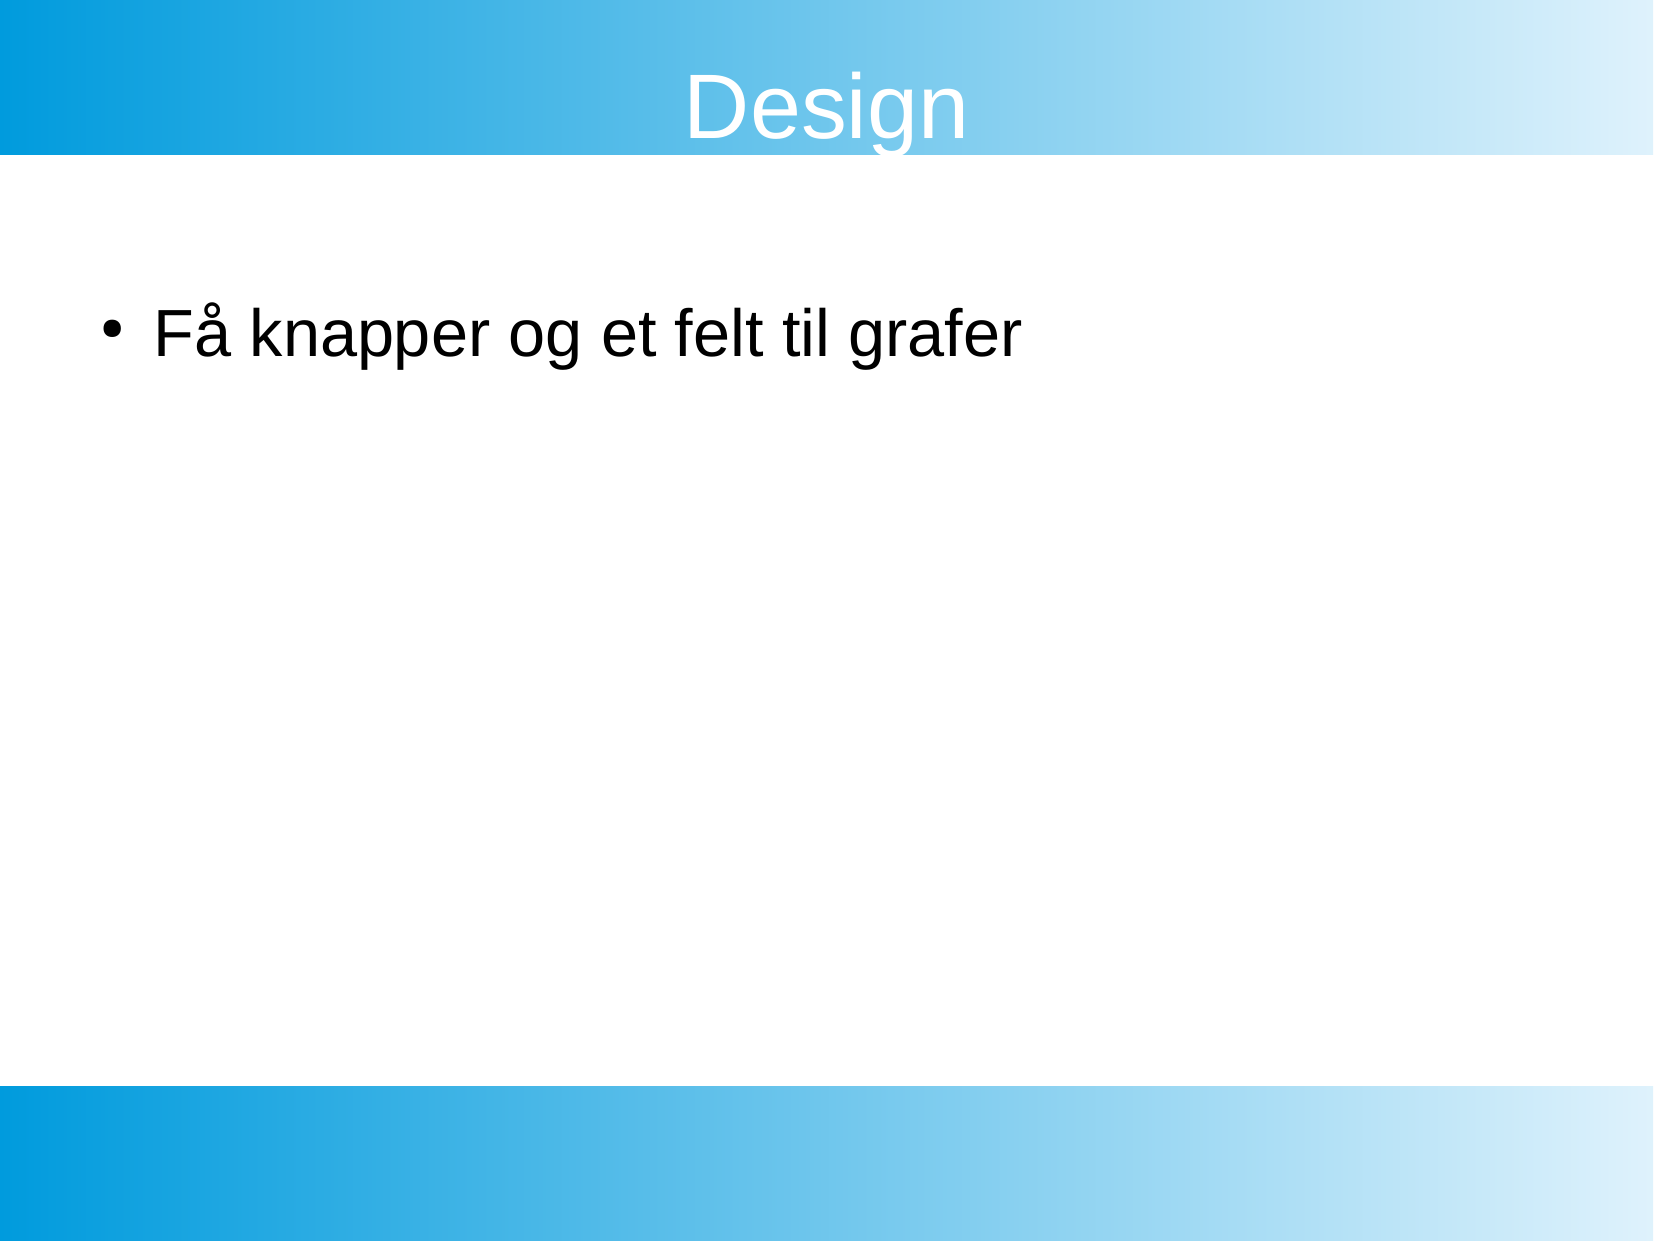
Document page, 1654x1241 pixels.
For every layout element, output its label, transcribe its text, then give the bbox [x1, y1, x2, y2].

list Få knapper og et felt til grafer [82, 290, 1571, 1010]
title Design [82, 46, 1571, 158]
